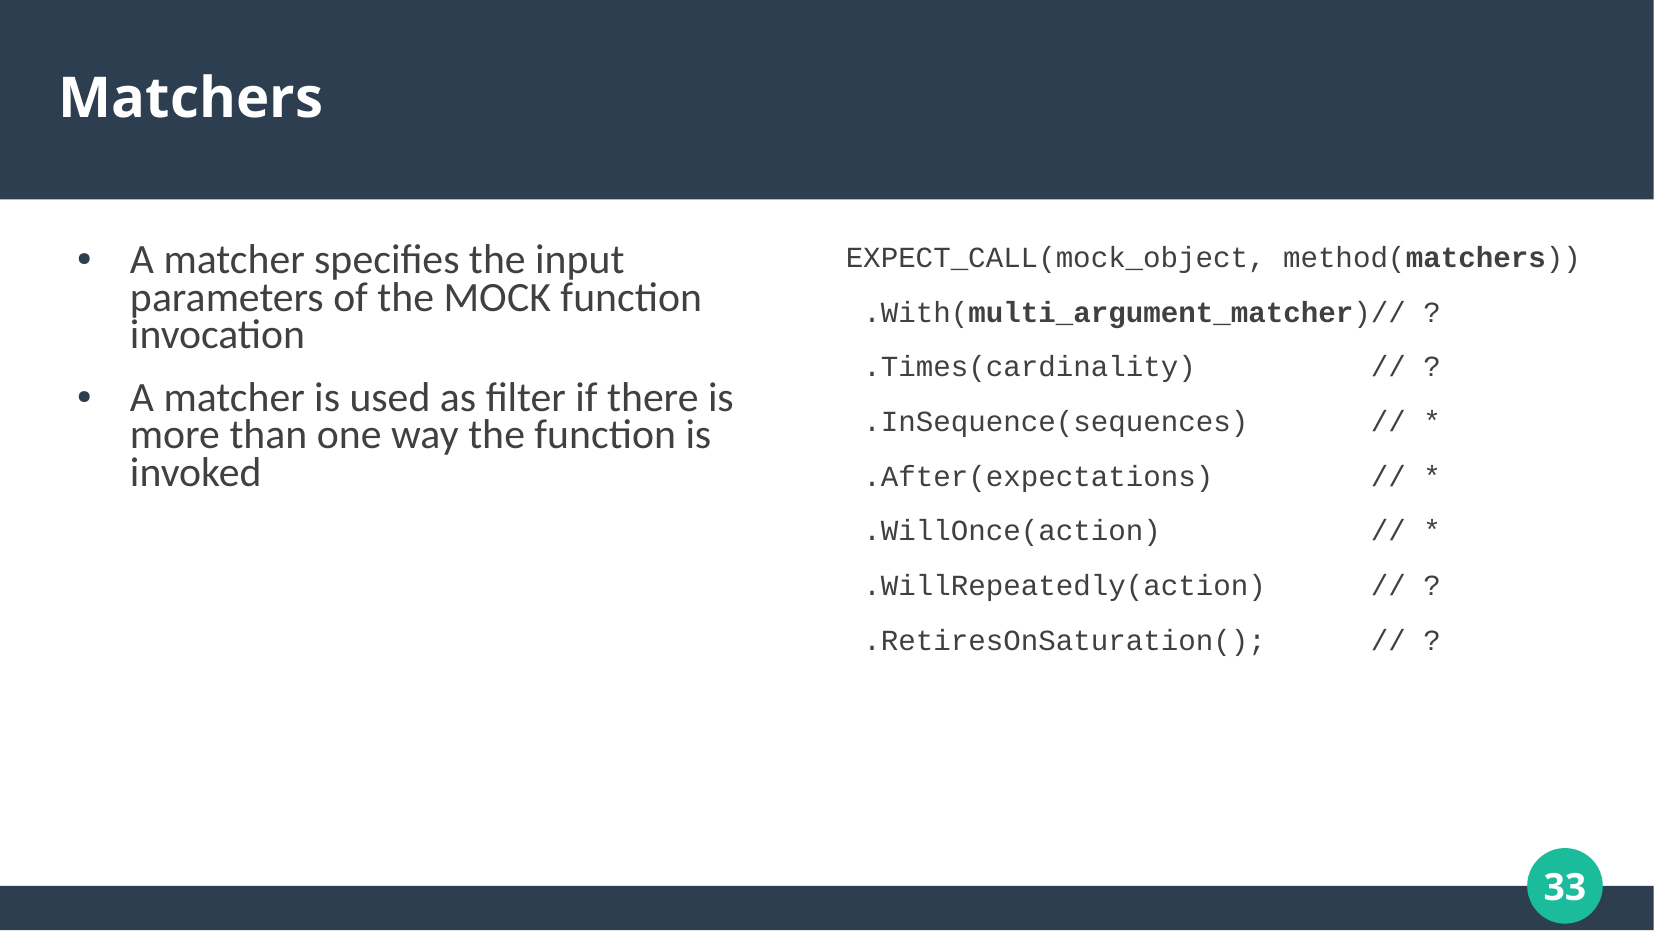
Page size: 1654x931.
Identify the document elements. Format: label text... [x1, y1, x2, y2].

title Matchers [59, 37, 1595, 155]
list EXPECT_CALL(mock_object, method(matchers)) .With(multi_argument_matcher)// ? .Times(cardinality) // ? .InSequence(sequences) // * .After(expectations) // * .WillOnce(action) // * .WillRepeatedly(action) // ? .RetiresOnSaturation(); // ? [845, 243, 1596, 864]
list A matcher specifies the input parameters of the MOCK function invocation A matcher is used as filter if there is more than one way the function is invoked [59, 243, 809, 864]
